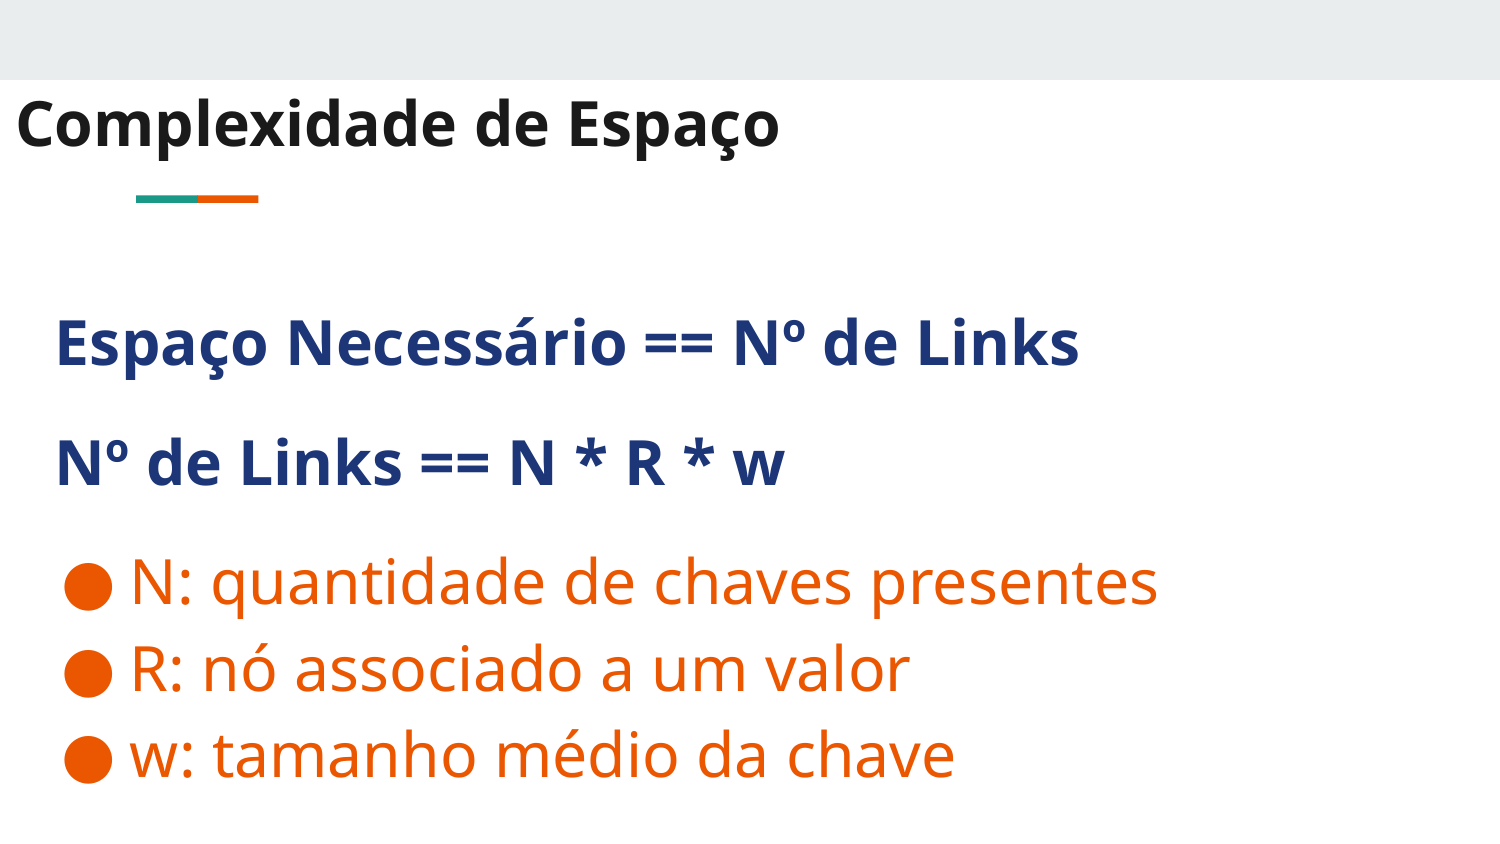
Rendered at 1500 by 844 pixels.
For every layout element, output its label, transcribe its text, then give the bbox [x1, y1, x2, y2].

title Complexidade de Espaço [0, 69, 1473, 195]
list Espaço Necessário == Nº de Links Nº de Links == N * R * w N: quantidade de chaves presentes R: nó associado a um valor w: tamanho médio da chave [39, 277, 1460, 815]
